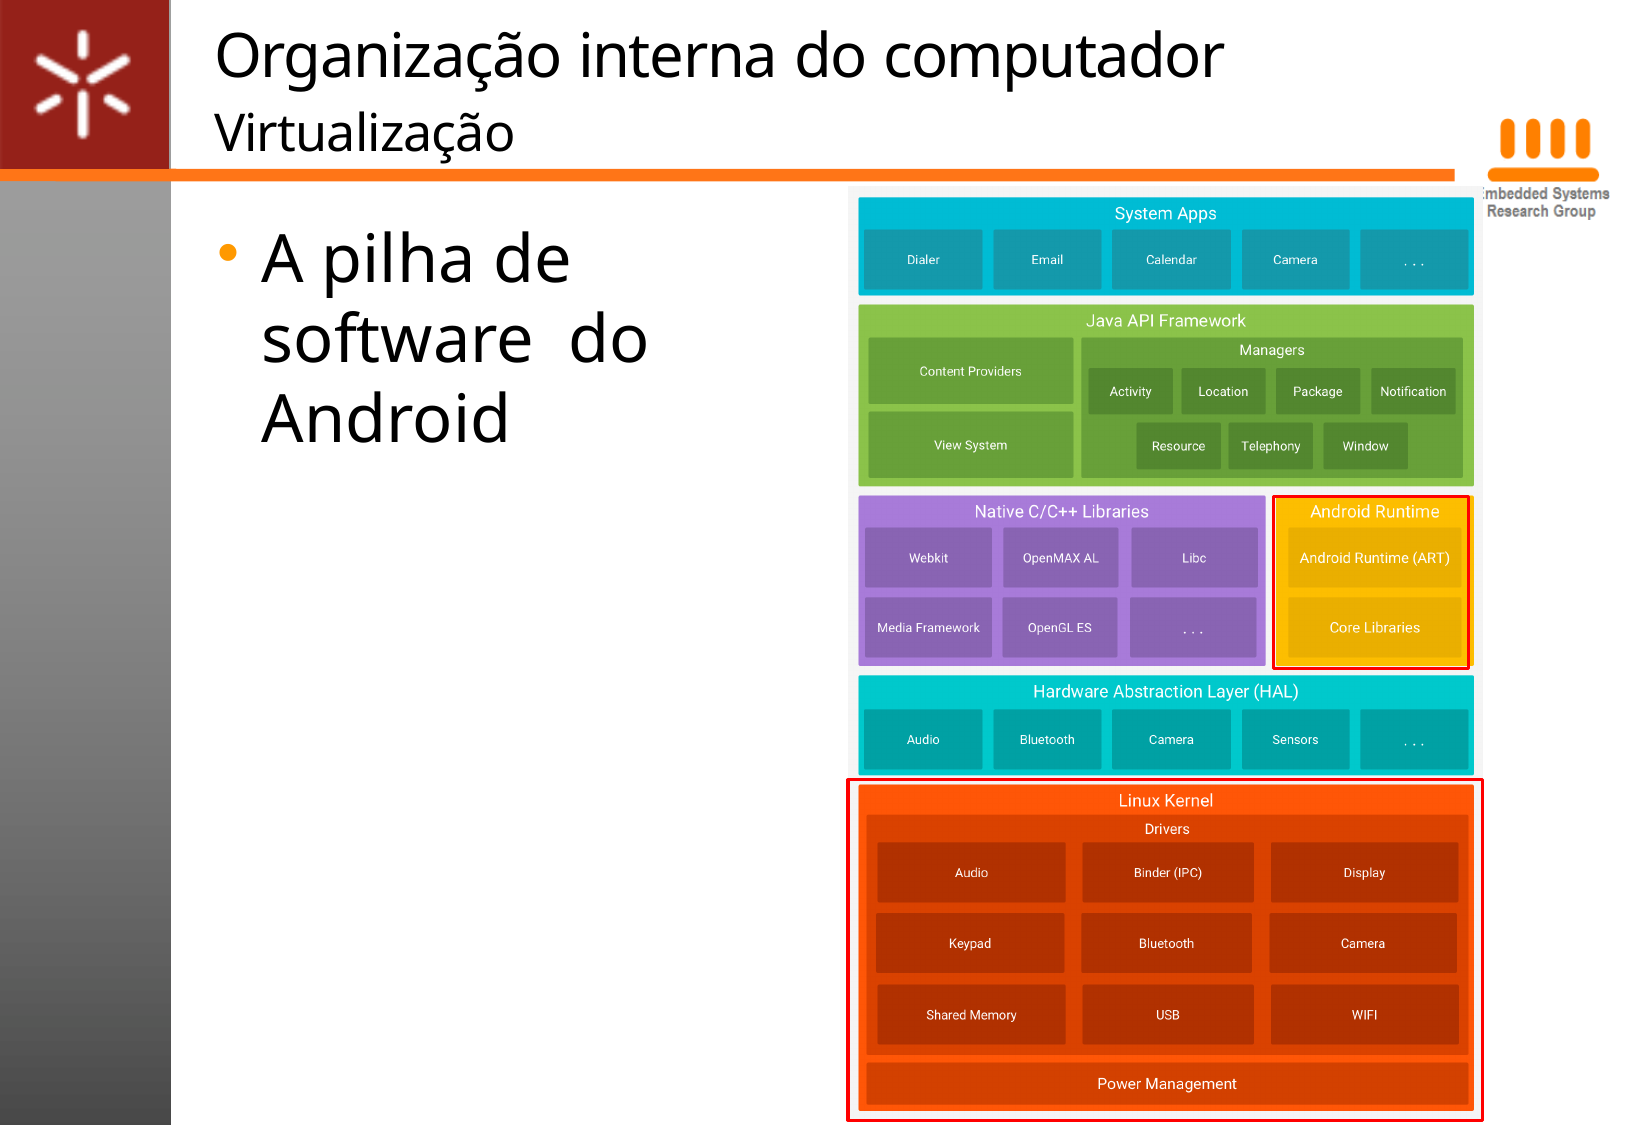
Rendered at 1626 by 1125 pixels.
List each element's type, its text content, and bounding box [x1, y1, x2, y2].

text_box A pilha de software do Android [214, 212, 832, 456]
title Organização interna do computador Virtualização [212, 16, 1323, 234]
picture [848, 118, 1610, 778]
picture [0, 182, 171, 1125]
picture [850, 781, 1481, 1119]
picture [0, 0, 171, 169]
